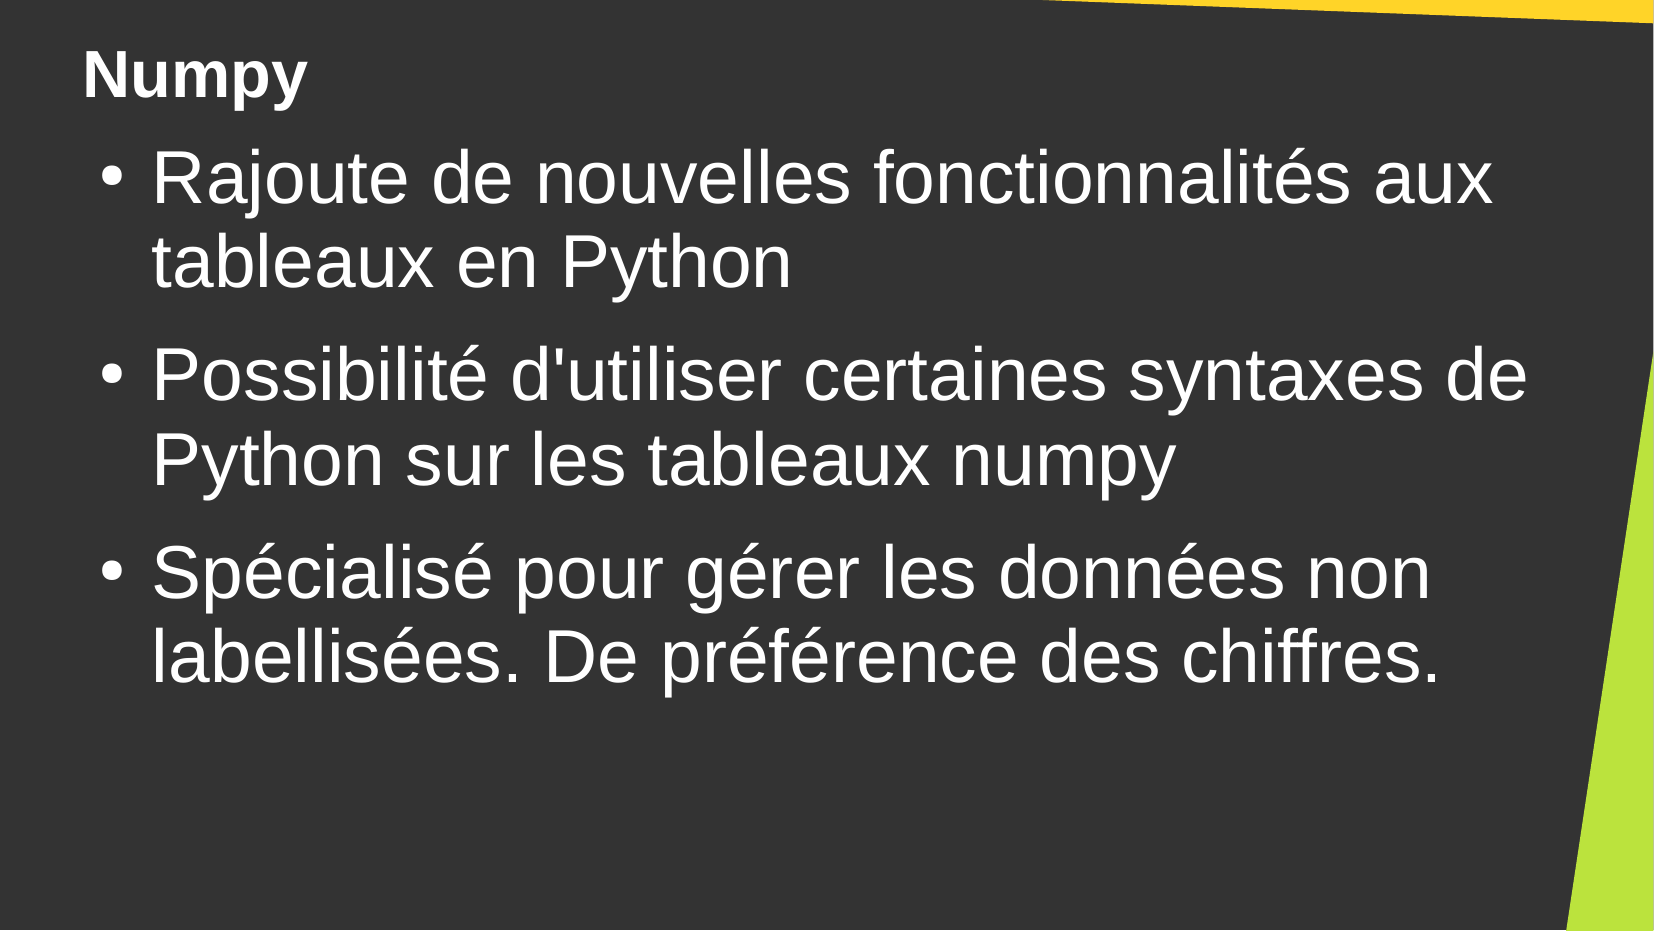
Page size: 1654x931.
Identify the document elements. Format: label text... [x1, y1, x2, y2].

text_box [1566, 347, 1654, 931]
title Numpy [82, 37, 792, 115]
text_box [1042, 0, 1654, 24]
list Rajoute de nouvelles fonctionnalités aux tableaux en Python Possibilité d'utiliser certaines syntaxes de Python sur les tableaux numpy Spécialisé pour gérer les données non labellisées. De préférence des chiffres. [80, 135, 1560, 816]
